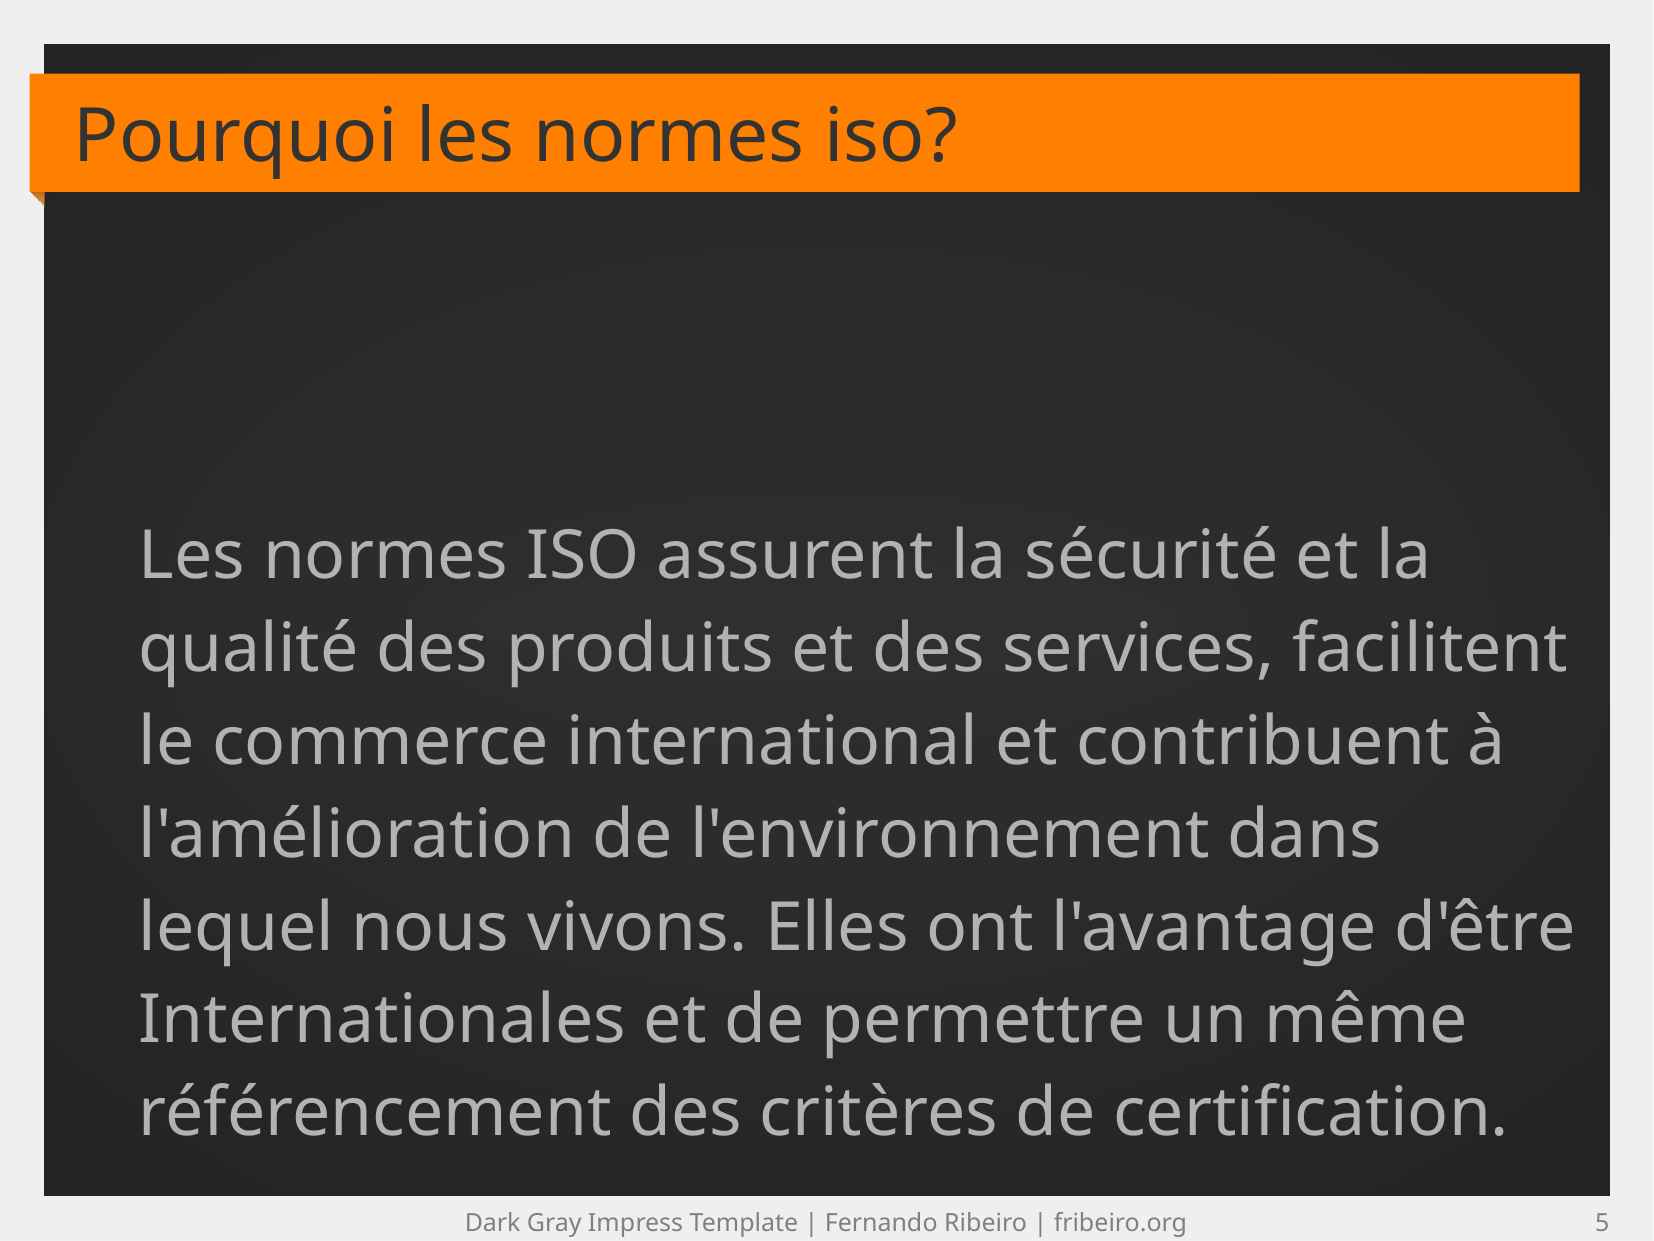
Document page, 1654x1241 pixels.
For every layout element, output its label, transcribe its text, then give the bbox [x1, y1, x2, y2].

title Pourquoi les normes iso? [73, 73, 1565, 192]
list Les normes ISO assurent la sécurité et la qualité des produits et des services, facilitent le commerce international et contribuent à l'amélioration de l'environnement dans lequel nous vivons. Elles ont l'avantage d'être Internationales et de permettre un même référencement des critères de certification. [73, 236, 1580, 1167]
